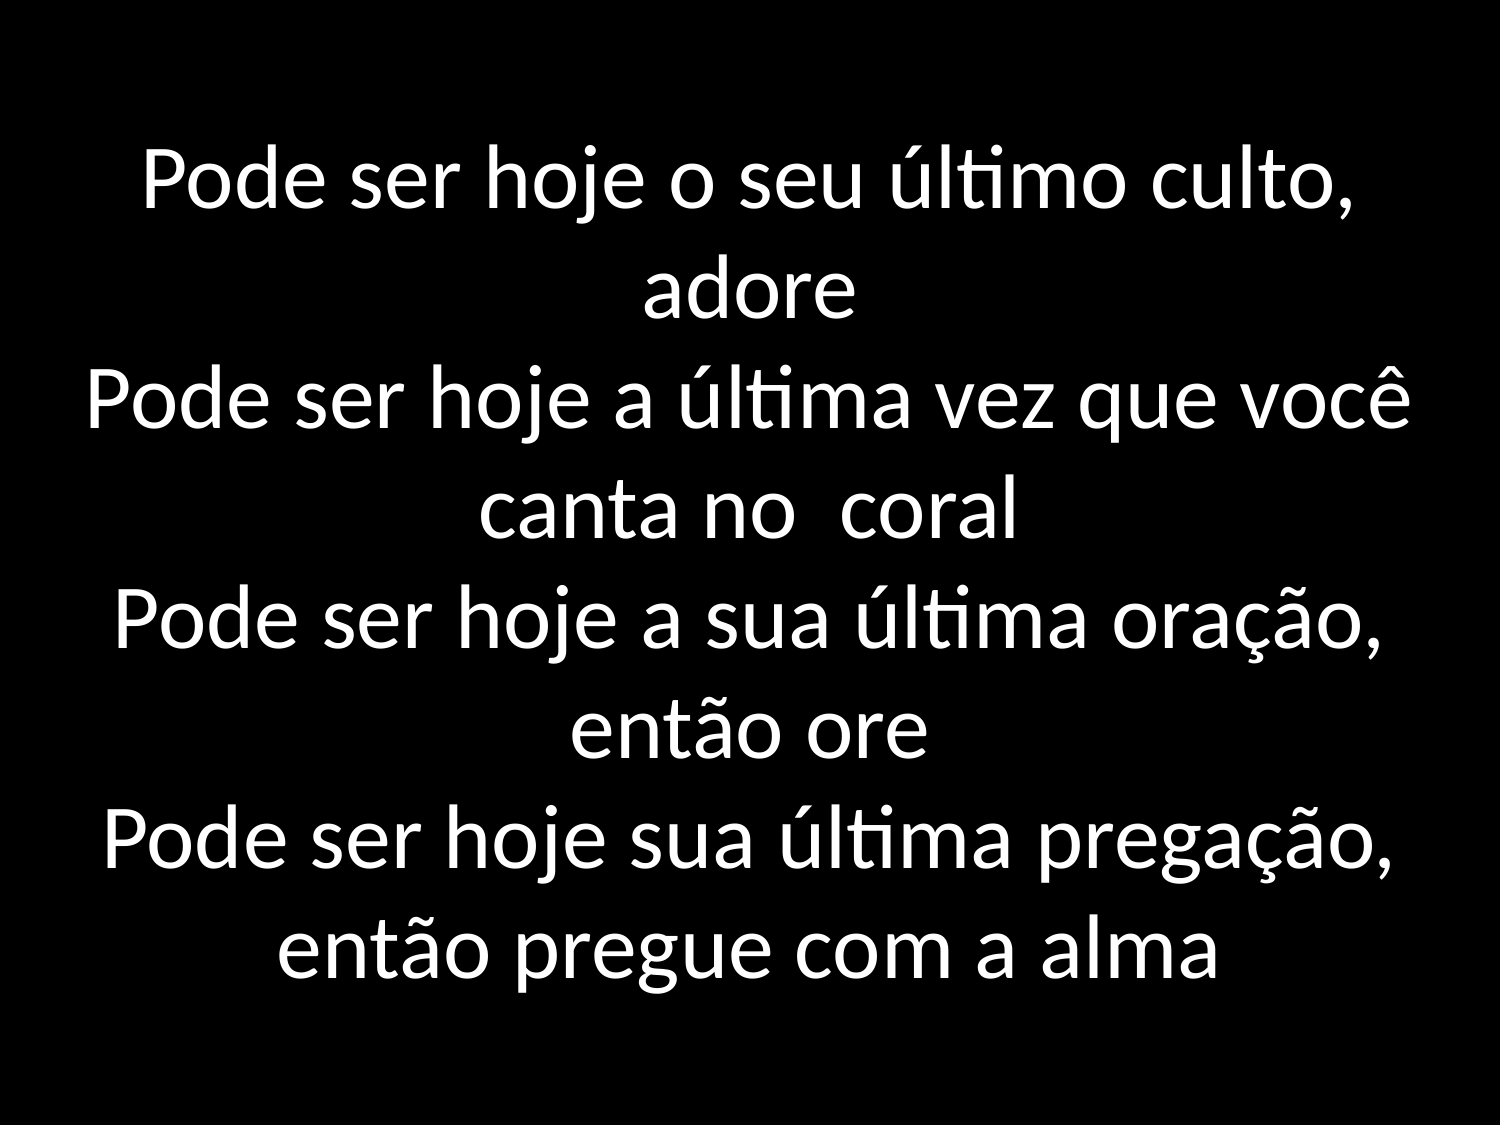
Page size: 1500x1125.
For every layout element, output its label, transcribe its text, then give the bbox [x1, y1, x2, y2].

title Pode ser hoje o seu último culto, adore Pode ser hoje a última vez que você canta no coral Pode ser hoje a sua última oração, então ore Pode ser hoje sua última pregação, então pregue com a alma [35, 23, 1465, 1090]
